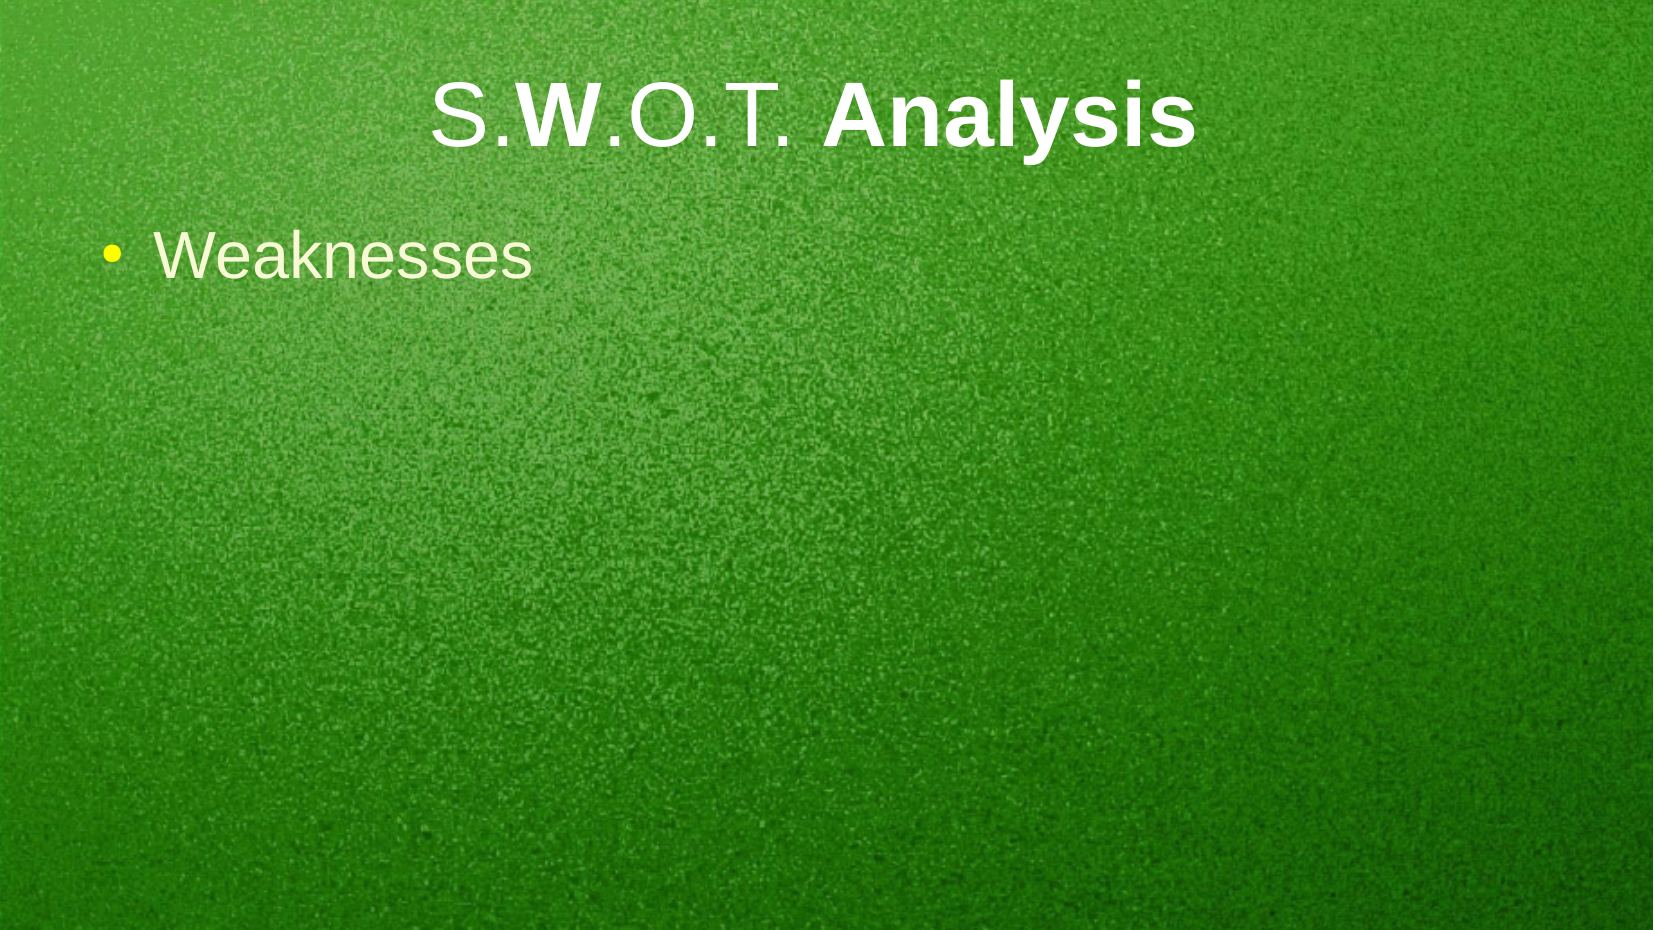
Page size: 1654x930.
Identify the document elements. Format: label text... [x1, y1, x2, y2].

title S.W.O.T. Analysis [82, 37, 1571, 193]
list Weaknesses [82, 217, 1571, 758]
picture [0, 0, 1653, 930]
